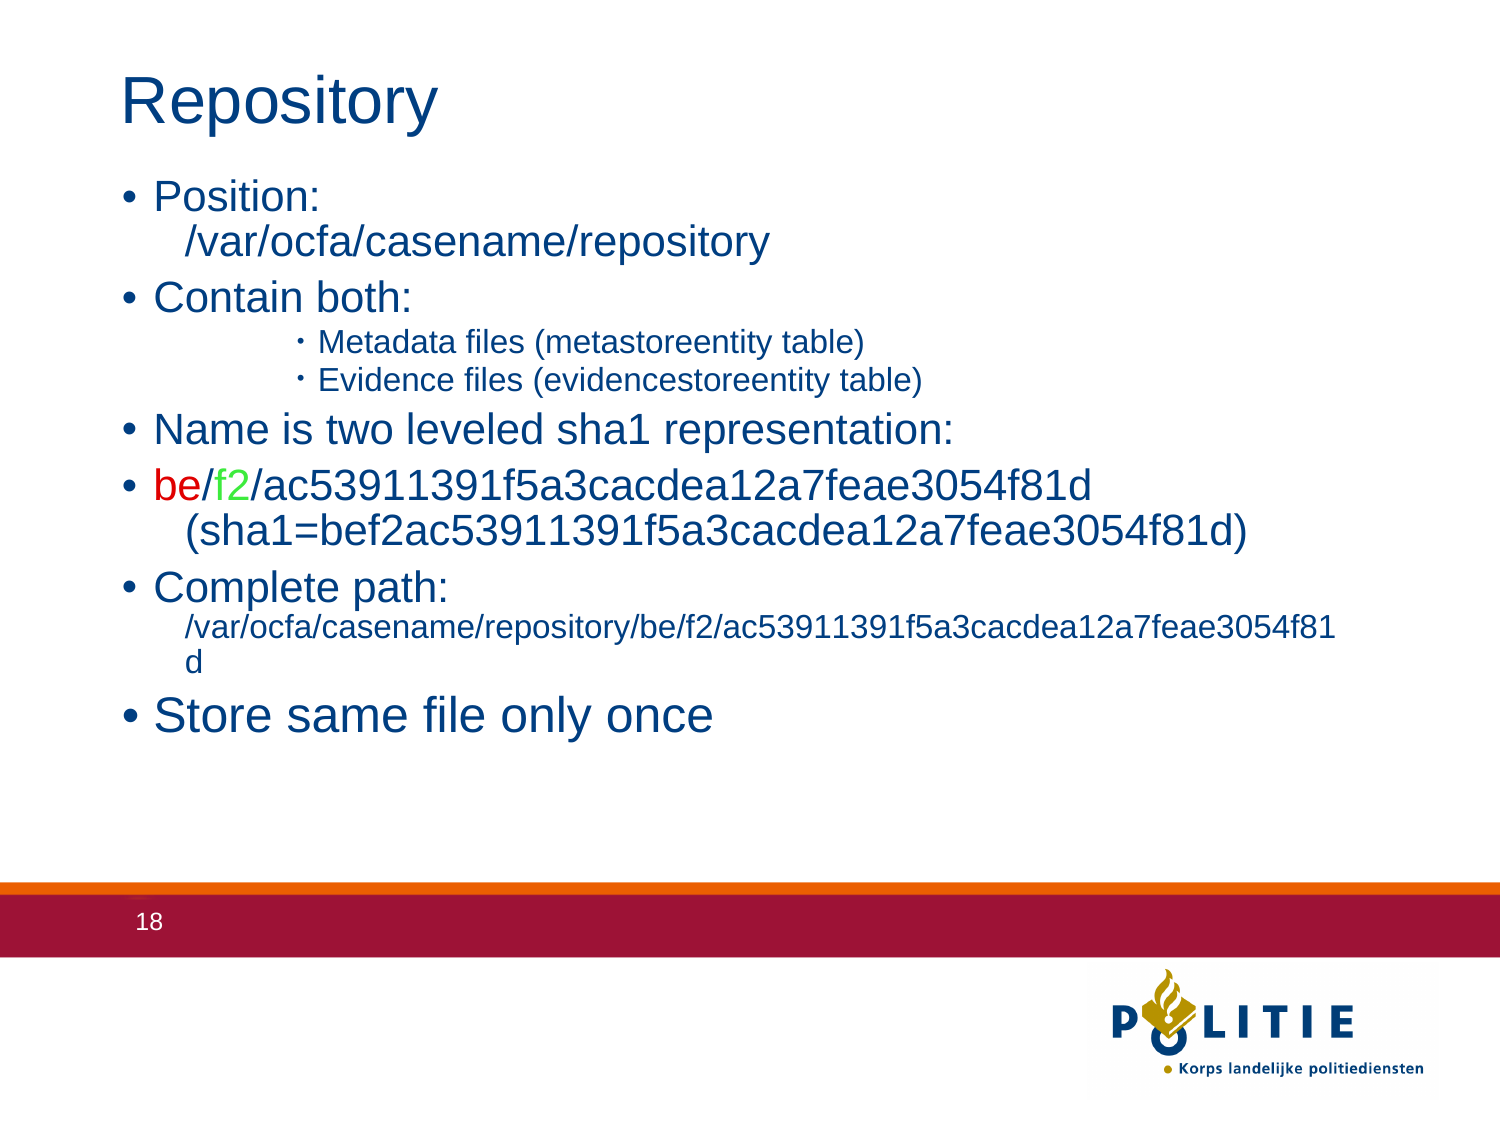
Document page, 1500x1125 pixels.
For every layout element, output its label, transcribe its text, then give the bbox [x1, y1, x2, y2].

list Position: /var/ocfa/casename/repository Contain both: Metadata files (metastoreentity table) Evidence files (evidencestoreentity table) Name is two leveled sha1 representation: be/f2/ac53911391f5a3cacdea12a7feae3054f81d (sha1=bef2ac53911391f5a3cacdea12a7feae3054f81d) Complete path: /var/ocfa/casename/repository/be/f2/ac53911391f5a3cacdea12a7feae3054f81d Store same file only once [121, 174, 1351, 851]
picture [0, 0, 1500, 1125]
title Repository [120, 46, 1346, 160]
